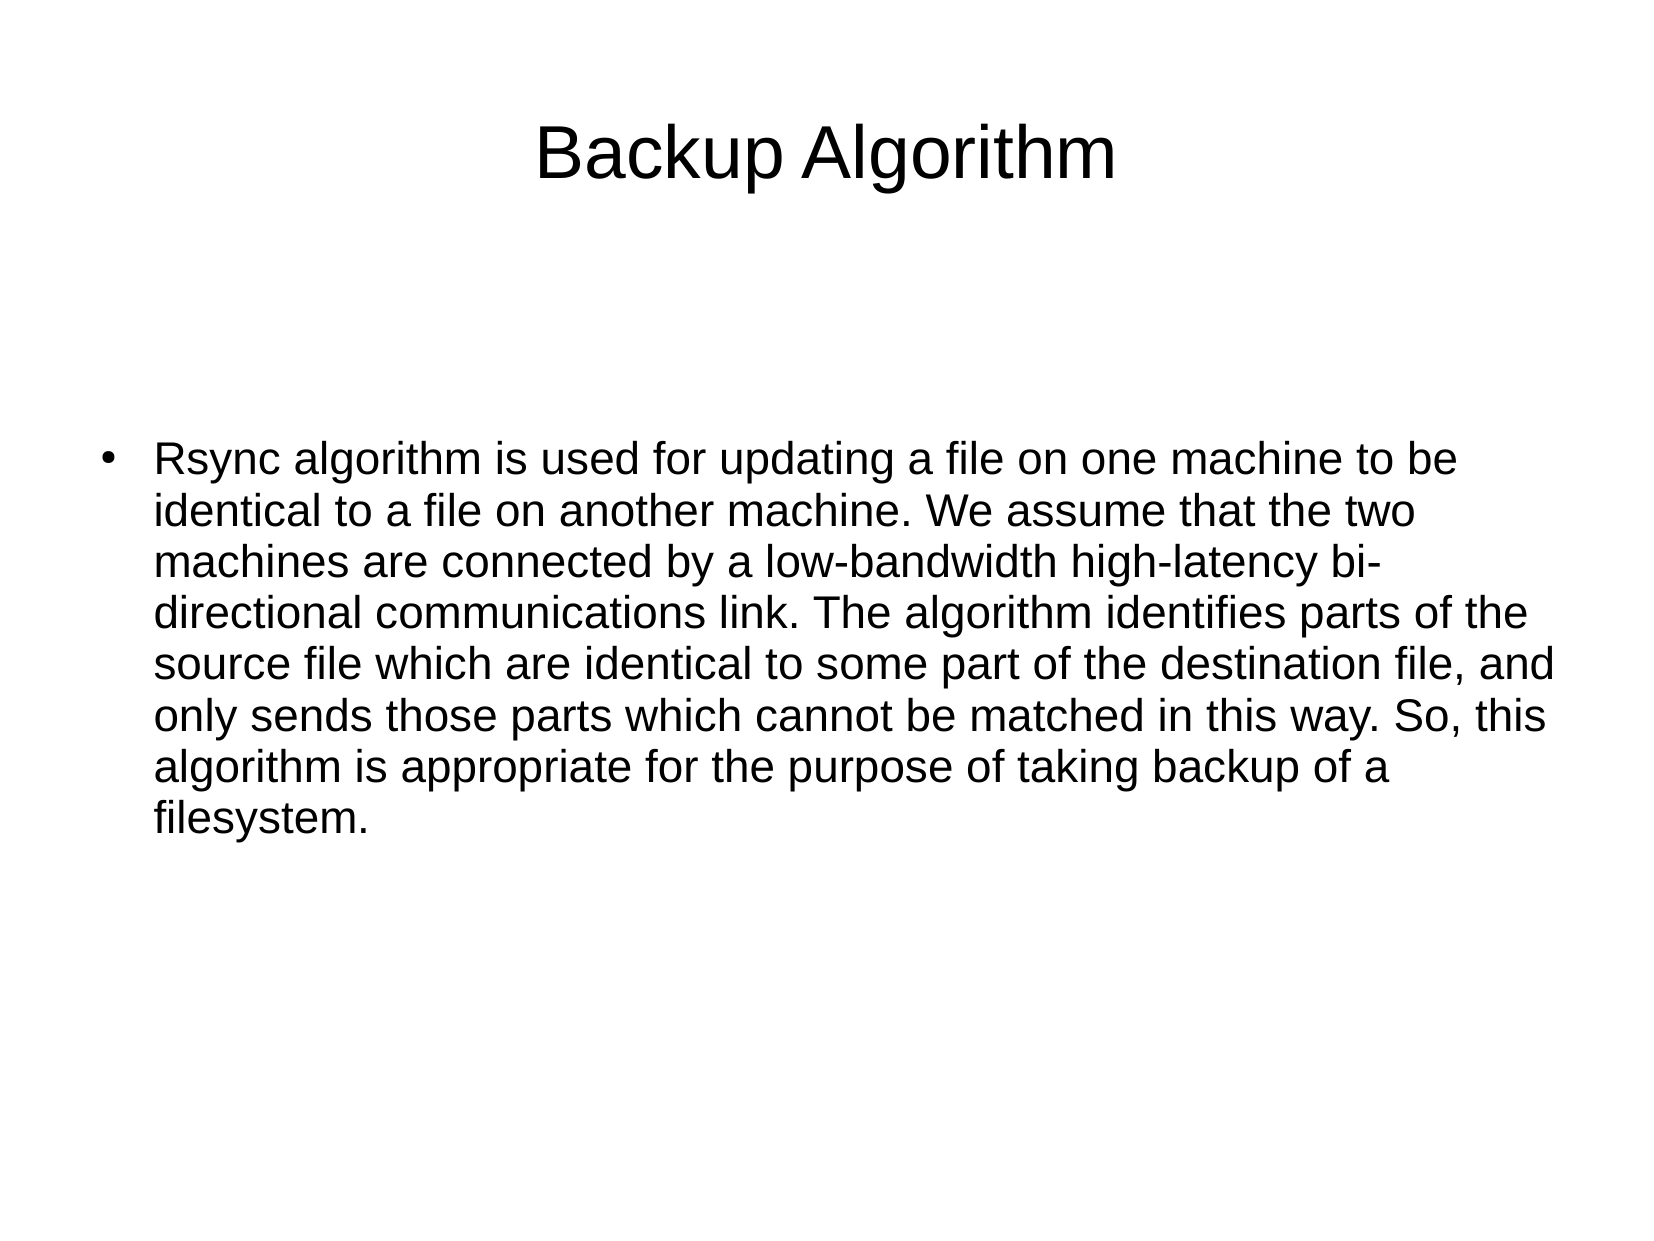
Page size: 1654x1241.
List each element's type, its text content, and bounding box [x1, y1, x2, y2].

title Backup Algorithm [82, 49, 1571, 257]
list Rsync algorithm is used for updating a file on one machine to be identical to a file on another machine. We assume that the two machines are connected by a low-bandwidth high-latency bi-directional communications link. The algorithm identifies parts of the source file which are identical to some part of the destination file, and only sends those parts which cannot be matched in this way. So, this algorithm is appropriate for the purpose of taking backup of a filesystem. [82, 290, 1571, 1010]
